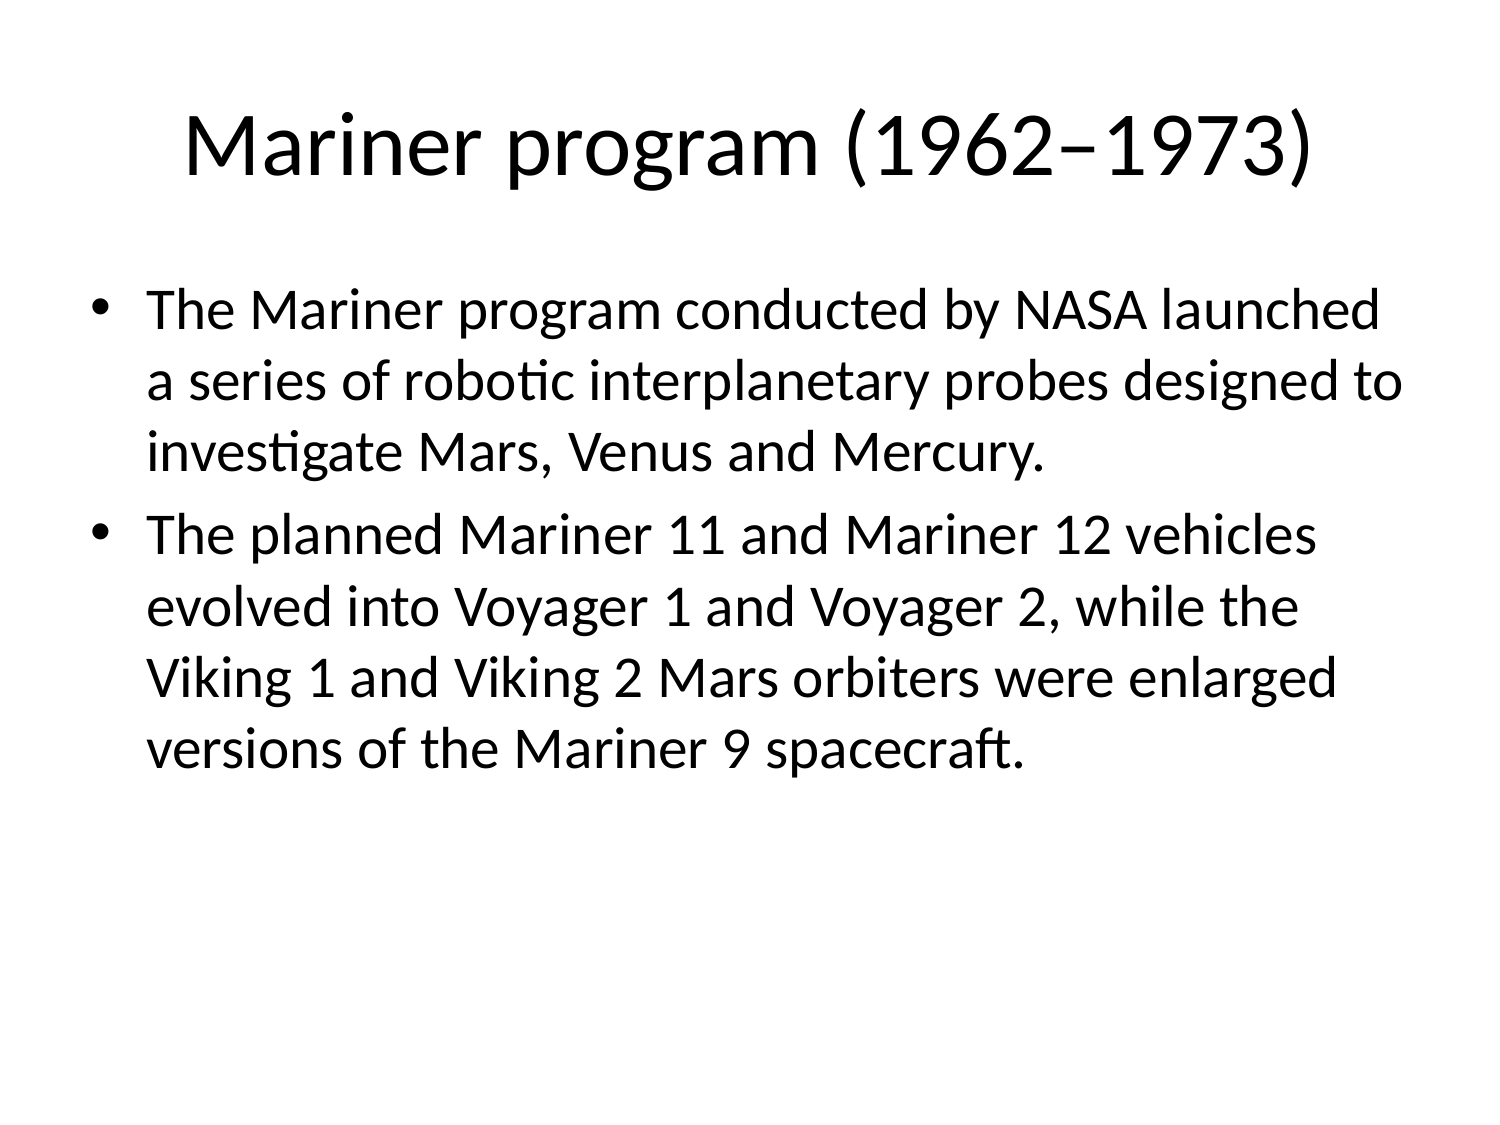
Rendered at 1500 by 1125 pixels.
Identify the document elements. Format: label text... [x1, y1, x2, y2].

list The Mariner program conducted by NASA launched a series of robotic interplanetary probes designed to investigate Mars, Venus and Mercury. The planned Mariner 11 and Mariner 12 vehicles evolved into Voyager 1 and Voyager 2, while the Viking 1 and Viking 2 Mars orbiters were enlarged versions of the Mariner 9 spacecraft. [75, 262, 1425, 1005]
title Mariner program (1962–1973) [75, 45, 1425, 233]
